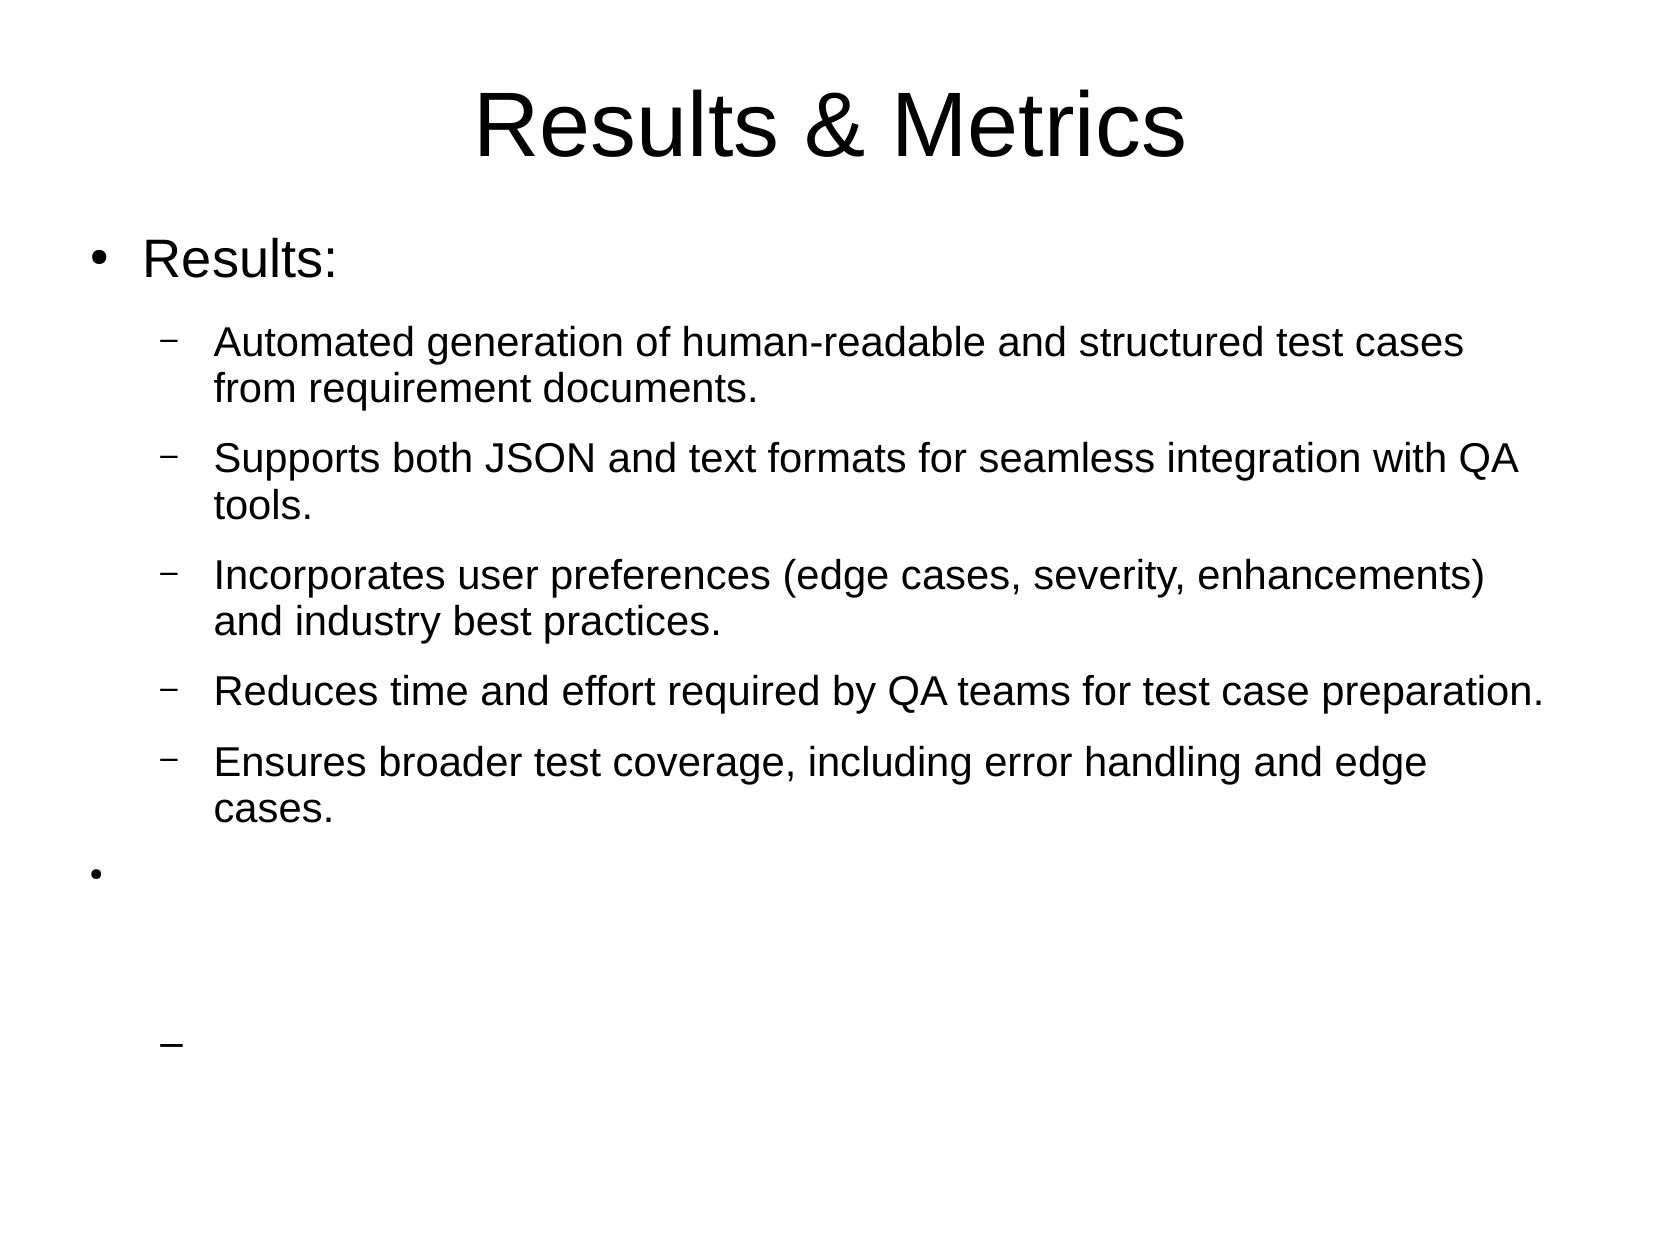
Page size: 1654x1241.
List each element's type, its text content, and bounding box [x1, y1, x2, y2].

list Results: Automated generation of human-readable and structured test cases from requirement documents. Supports both JSON and text formats for seamless integration with QA tools. Incorporates user preferences (edge cases, severity, enhancements) and industry best practices. Reduces time and effort required by QA teams for test case preparation. Ensures broader test coverage, including error handling and edge cases. [71, 228, 1561, 1096]
title Results & Metrics [86, 21, 1576, 229]
